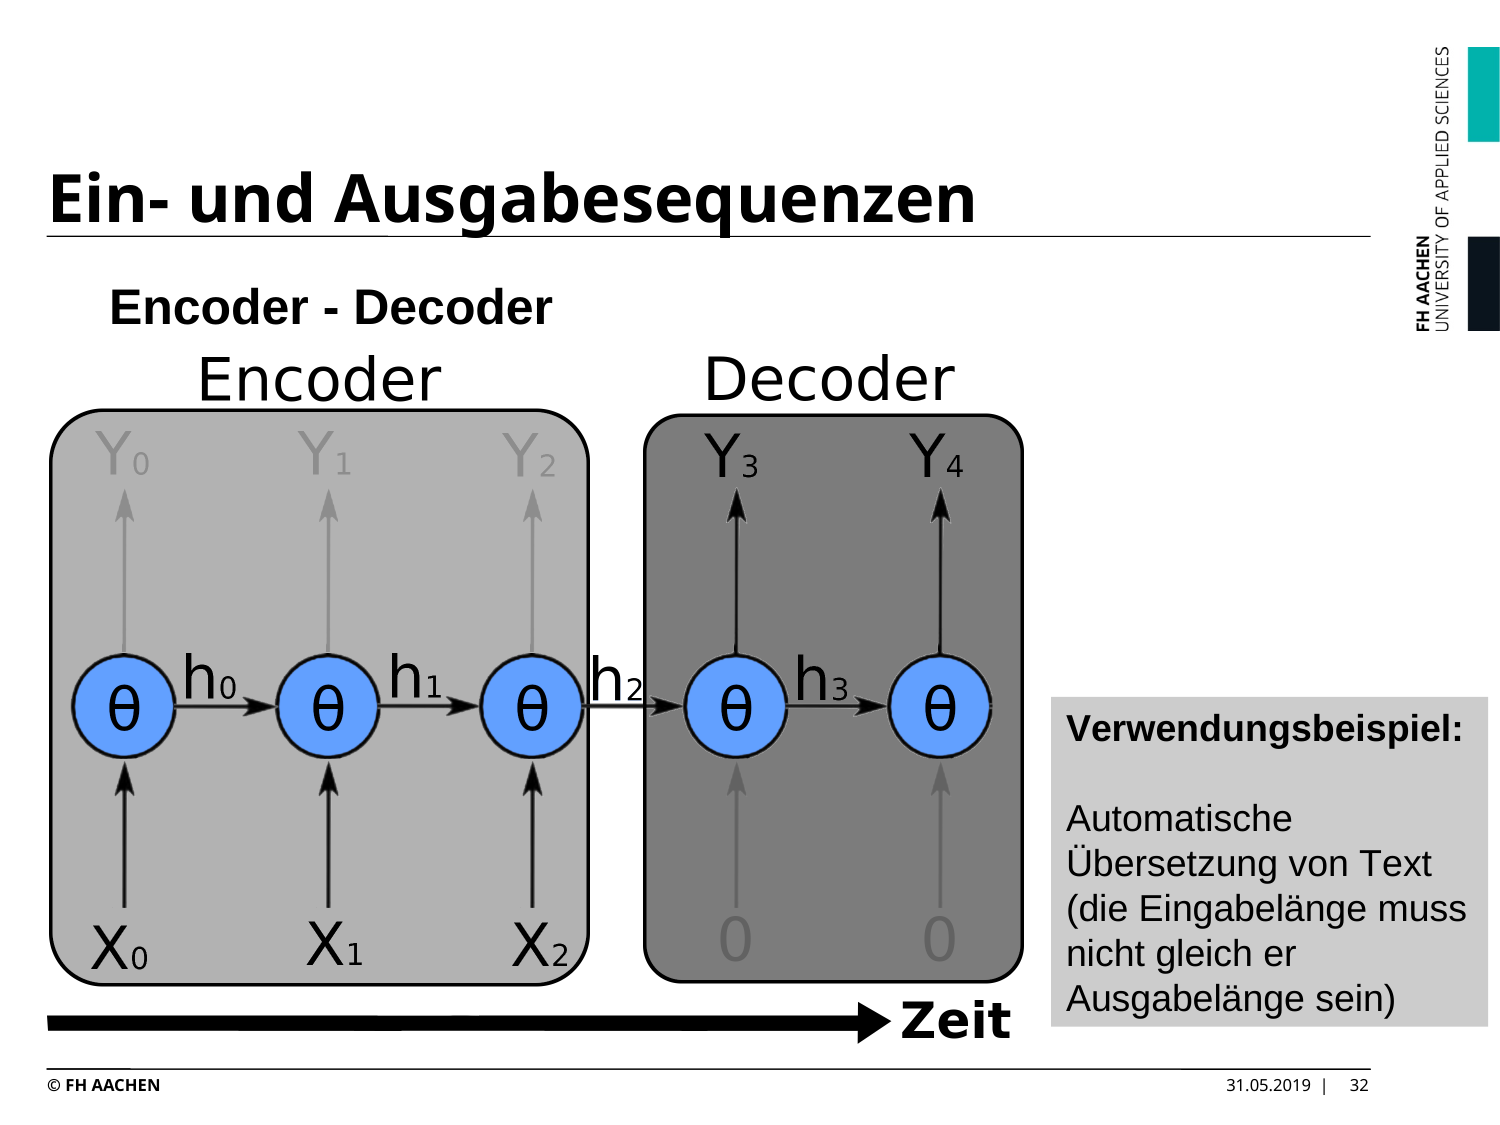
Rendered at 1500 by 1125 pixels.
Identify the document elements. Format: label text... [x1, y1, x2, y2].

picture [47, 354, 1024, 1044]
text_box Encoder - Decoder [94, 267, 569, 343]
picture [1404, 47, 1500, 331]
title Ein- und Ausgabesequenzen [47, 153, 1371, 237]
text_box Verwendungsbeispiel: Automatische Übersetzung von Text (die Eingabelänge muss nicht gleich er Ausgabelänge sein) [1051, 696, 1489, 1027]
